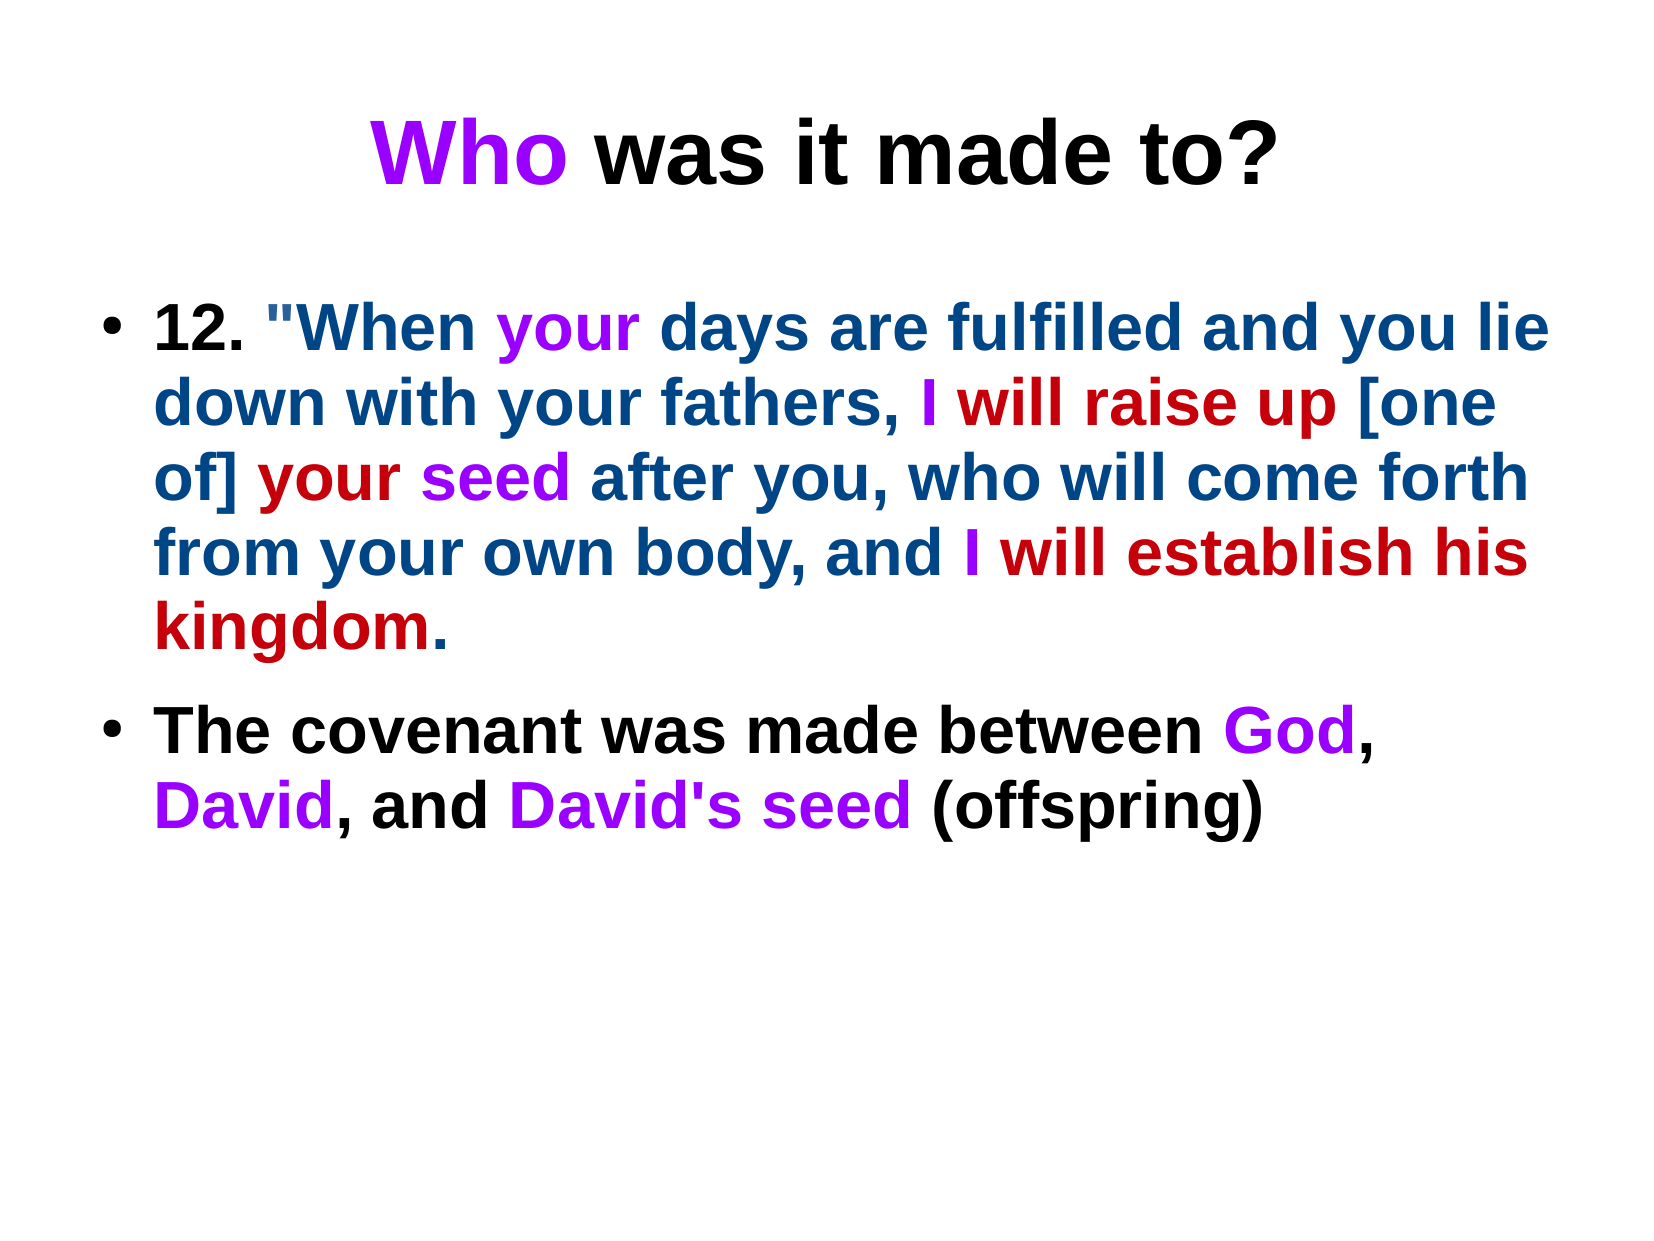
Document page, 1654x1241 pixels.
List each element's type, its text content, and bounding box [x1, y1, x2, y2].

title Who was it made to? [82, 49, 1571, 257]
list 12. "When your days are fulfilled and you lie down with your fathers, I will raise up [one of] your seed after you, who will come forth from your own body, and I will establish his kingdom. The covenant was made between God, David, and David's seed (offspring) [82, 290, 1571, 1109]
